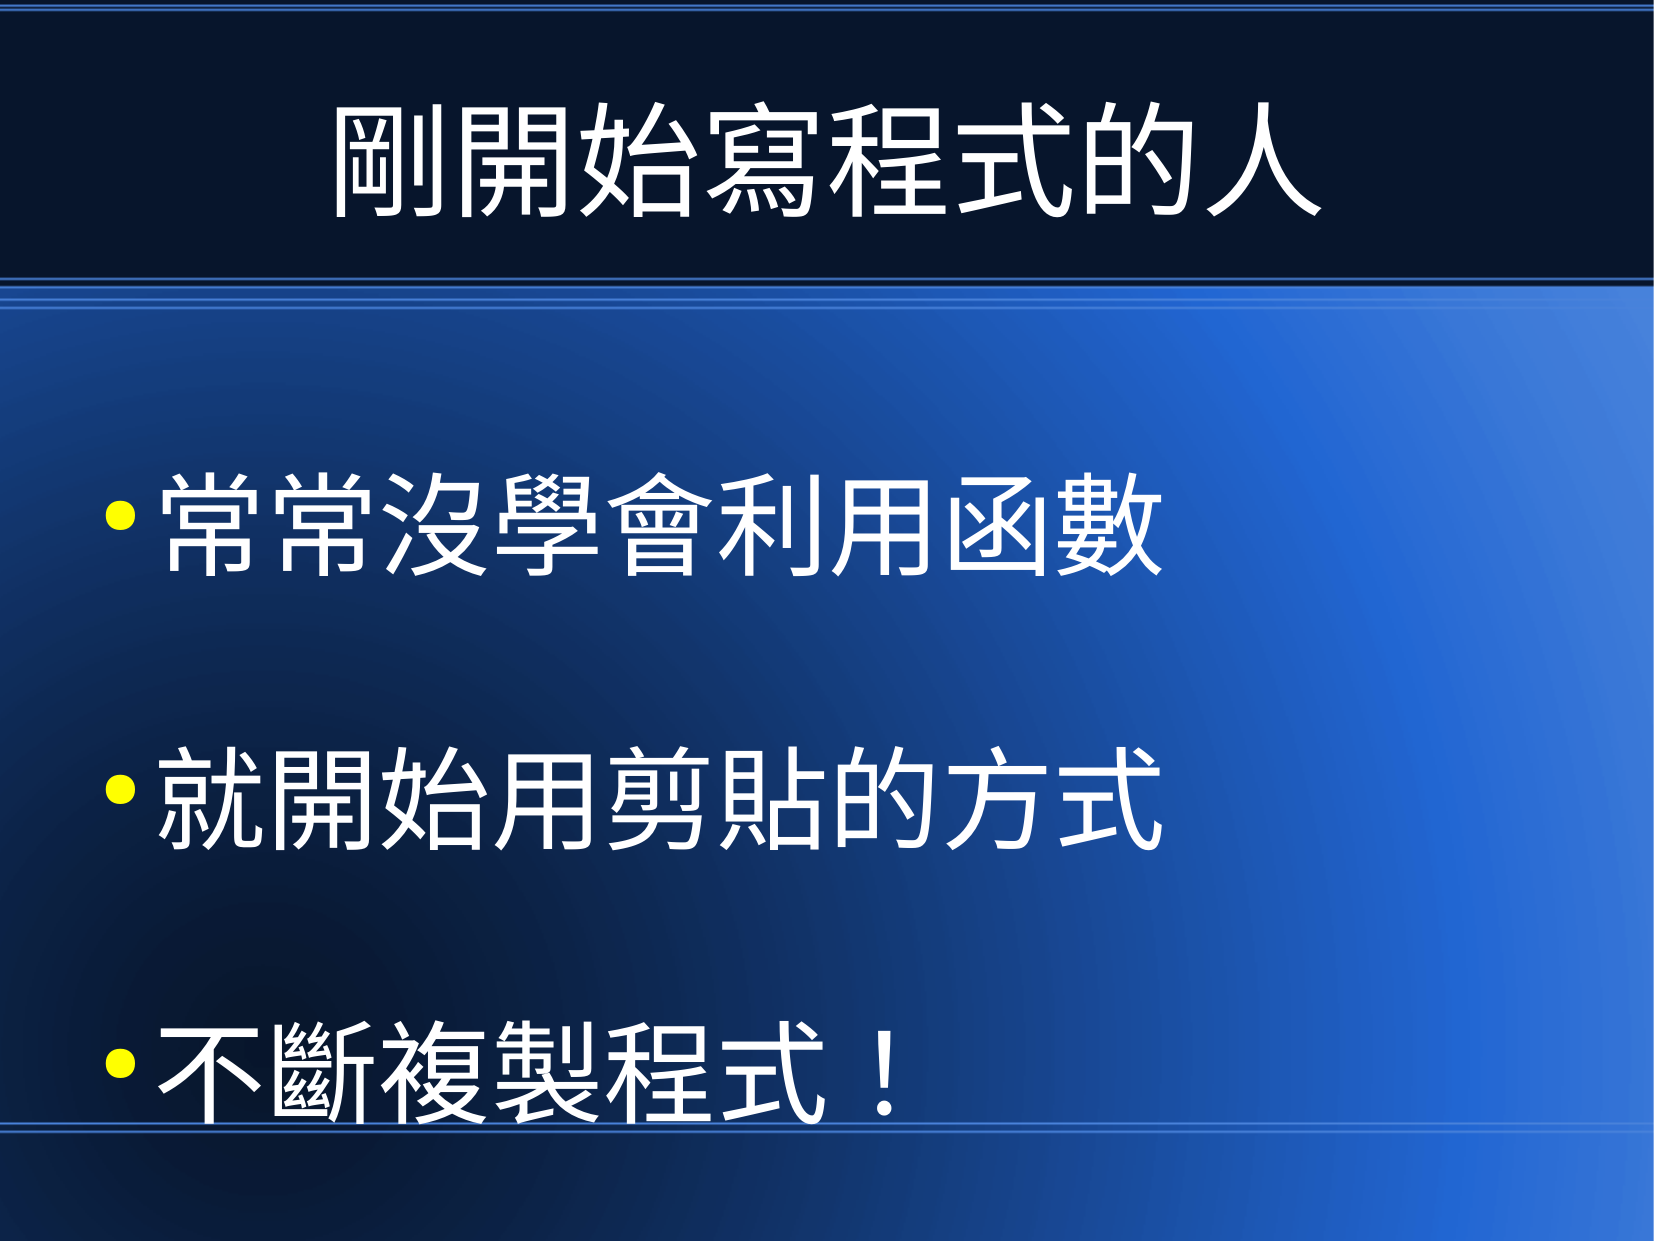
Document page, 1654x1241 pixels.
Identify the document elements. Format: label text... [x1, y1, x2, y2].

list 常常沒學會利用函數 就開始用剪貼的方式 不斷複製程式！ [82, 355, 1571, 1241]
title 剛開始寫程式的人 [82, 49, 1571, 257]
picture [0, 0, 1654, 1241]
